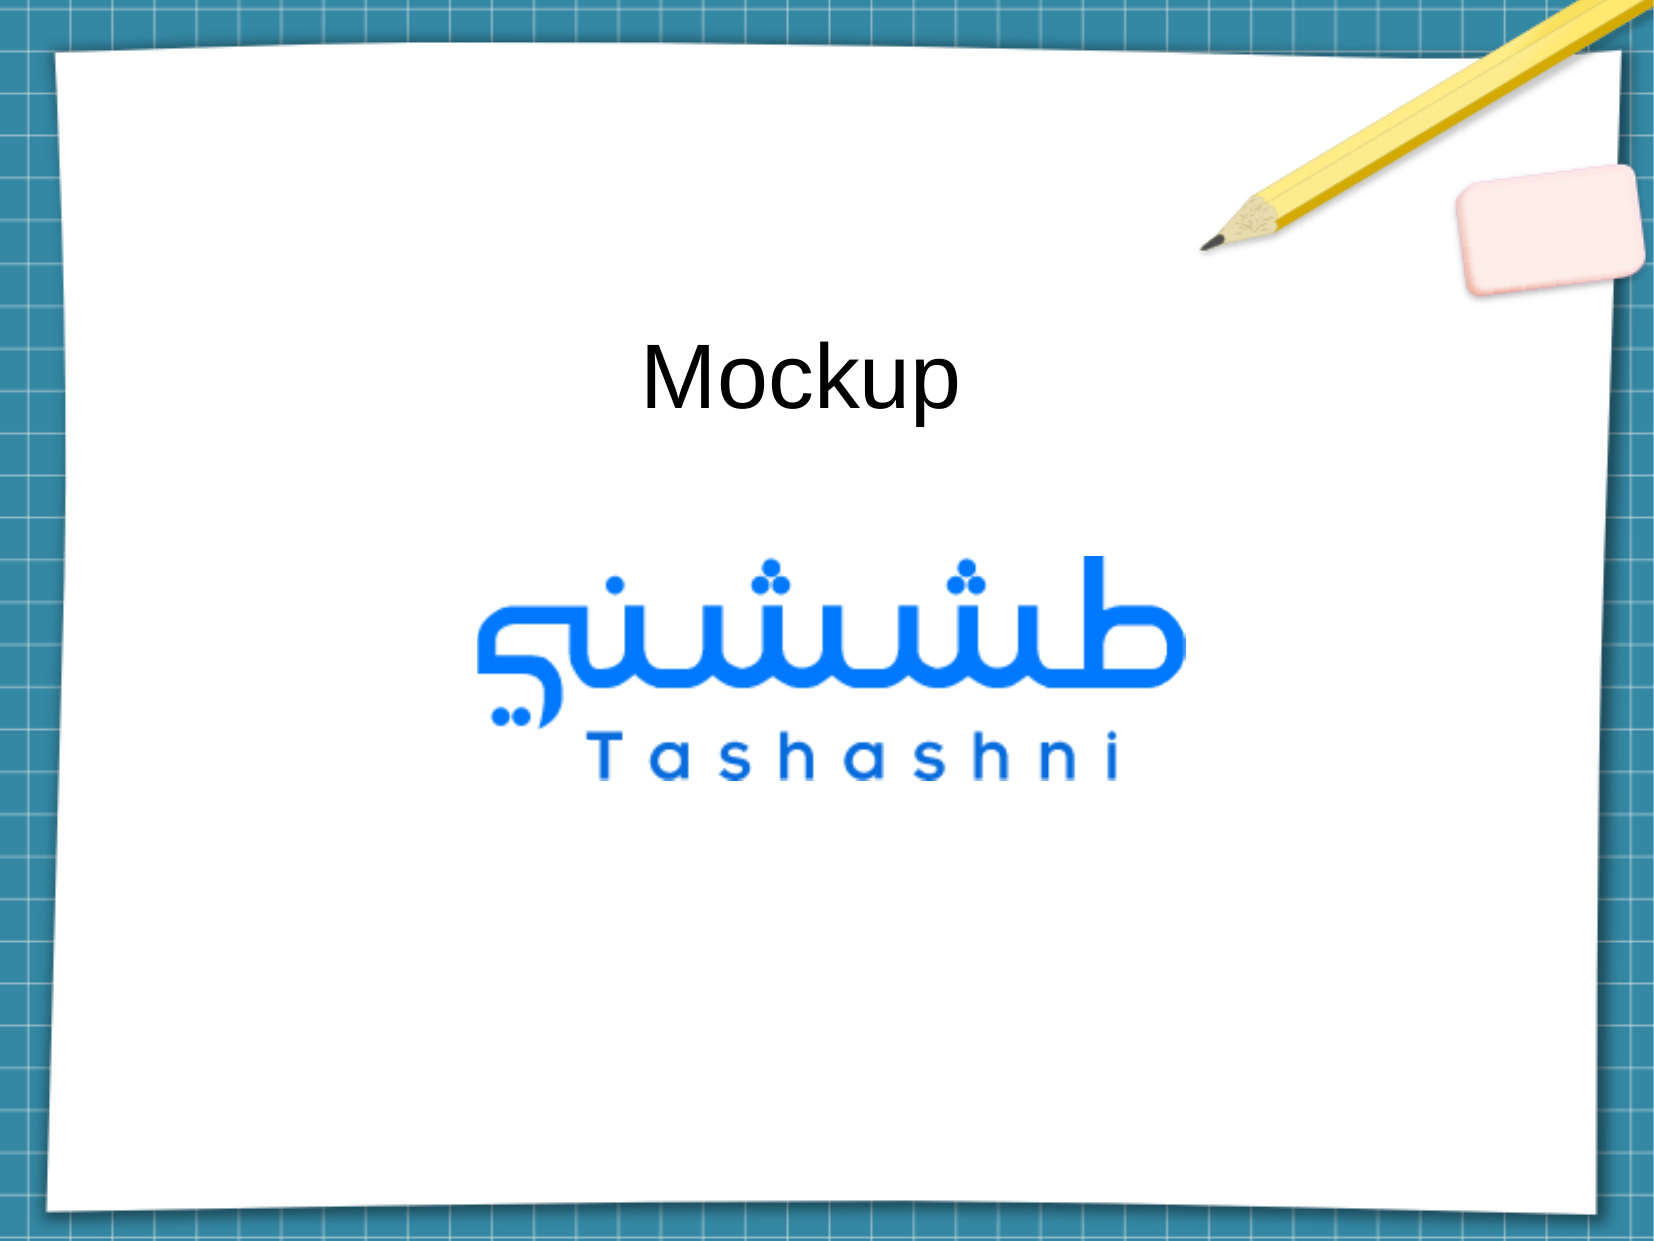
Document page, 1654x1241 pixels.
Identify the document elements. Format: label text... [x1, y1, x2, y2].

title Mockup [150, 300, 1479, 454]
picture [0, 0, 1654, 1241]
